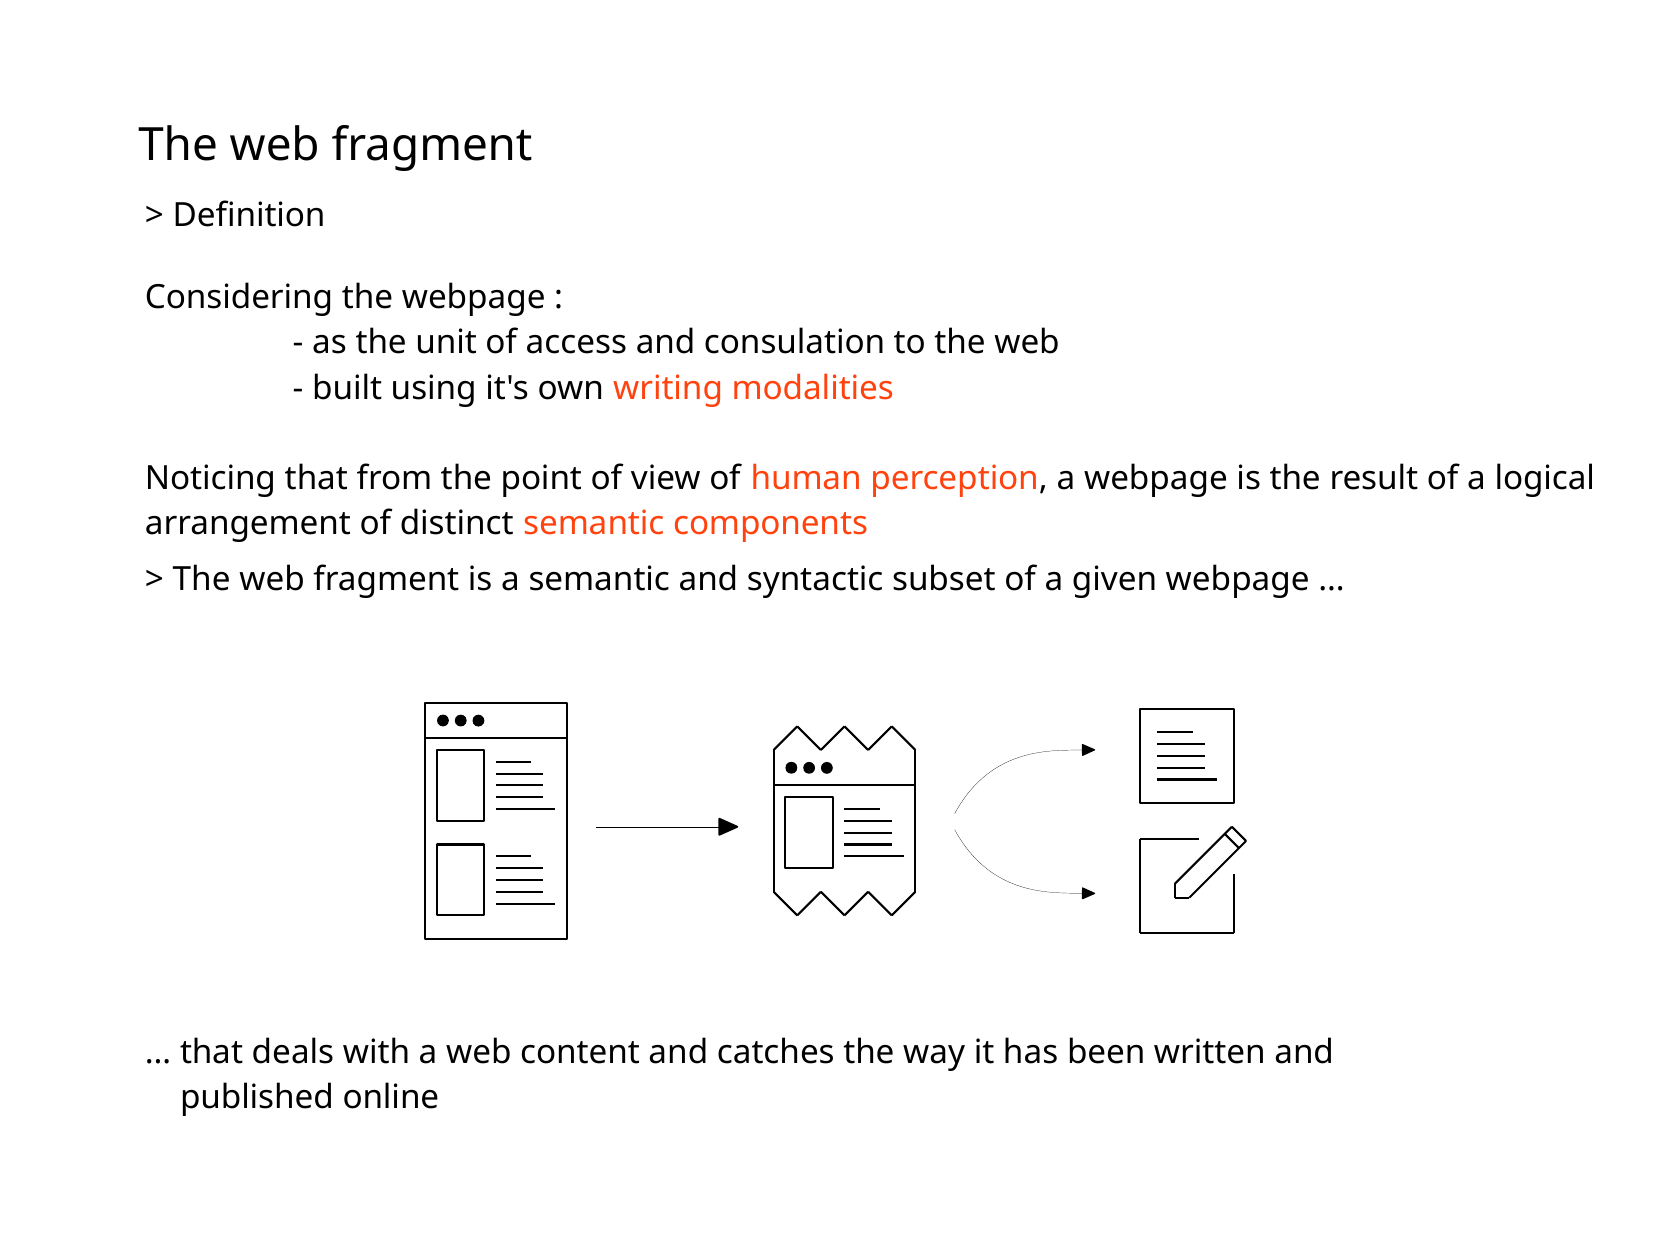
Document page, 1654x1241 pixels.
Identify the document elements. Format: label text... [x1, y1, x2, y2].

text_box Considering the webpage : - as the unit of access and consulation to the web - built using it's own writing modalities Noticing that from the point of view of human perception, a webpage is the result of a logical arrangement of distinct semantic components [130, 265, 1574, 558]
text_box [425, 739, 567, 939]
text_box … that deals with a web content and catches the way it has been written and published online [130, 1020, 1430, 1115]
text_box [425, 702, 567, 737]
text_box > The web fragment is a semantic and syntactic subset of a given webpage … [130, 558, 1453, 603]
text_box [785, 761, 798, 774]
text_box [785, 797, 833, 869]
text_box > Definition [130, 183, 1430, 238]
text_box [803, 761, 816, 774]
text_box The web fragment [123, 118, 566, 233]
text_box [820, 761, 833, 774]
